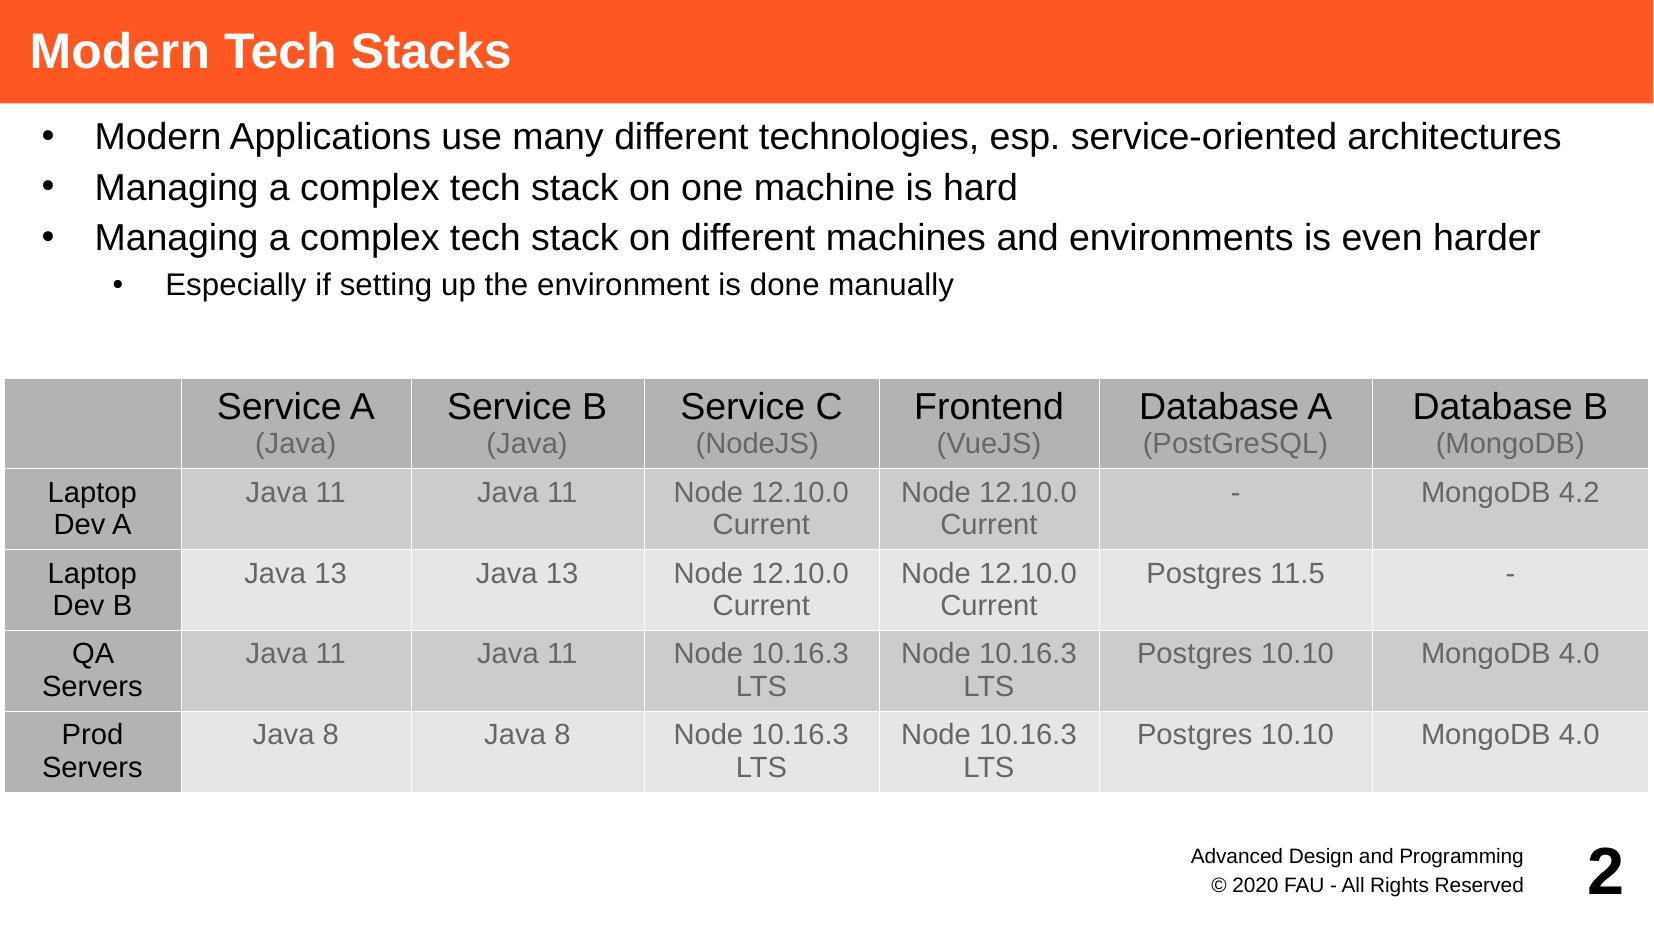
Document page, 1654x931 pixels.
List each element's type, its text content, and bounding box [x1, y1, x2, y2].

list Modern Applications use many different technologies, esp. service-oriented architectures Managing a complex tech stack on one machine is hard Managing a complex tech stack on different machines and environments is even harder Especially if setting up the environment is done manually [23, 115, 1619, 319]
table_cell QA Servers [5, 631, 181, 711]
table_cell Node 10.16.3 LTS [645, 631, 879, 711]
table_cell Java 13 [182, 550, 411, 630]
table_cell - [1373, 550, 1648, 630]
table_header Service A (Java) [182, 379, 411, 468]
table_cell Node 12.10.0 Current [880, 550, 1099, 630]
table_cell MongoDB 4.2 [1373, 469, 1648, 549]
table_cell Node 12.10.0 Current [645, 469, 879, 549]
table_cell Node 10.16.3 LTS [880, 631, 1099, 711]
table_header [5, 379, 181, 468]
table_cell Postgres 10.10 [1100, 631, 1372, 711]
table_cell Laptop Dev B [5, 550, 181, 630]
table_cell Java 11 [412, 469, 644, 549]
table_cell Node 12.10.0 Current [880, 469, 1099, 549]
table_header Service B (Java) [412, 379, 644, 468]
table_header Service C (NodeJS) [645, 379, 879, 468]
table_cell Java 11 [182, 631, 411, 711]
table_cell Java 11 [182, 469, 411, 549]
table_cell - [1100, 469, 1372, 549]
table_cell Java 8 [412, 712, 644, 792]
table_cell Prod Servers [5, 712, 181, 792]
table_header Database B (MongoDB) [1373, 379, 1648, 468]
table_cell MongoDB 4.0 [1373, 631, 1648, 711]
table_cell Java 8 [182, 712, 411, 792]
table_cell Node 10.16.3 LTS [880, 712, 1099, 792]
title Modern Tech Stacks [0, 0, 1654, 104]
table_cell Java 11 [412, 631, 644, 711]
table_cell Node 12.10.0 Current [645, 550, 879, 630]
table_header Database A (PostGreSQL) [1100, 379, 1372, 468]
table_cell Postgres 10.10 [1100, 712, 1372, 792]
table_cell Node 10.16.3 LTS [645, 712, 879, 792]
table_cell Laptop Dev A [5, 469, 181, 549]
table_cell Postgres 11.5 [1100, 550, 1372, 630]
table_cell MongoDB 4.0 [1373, 712, 1648, 792]
table_header Frontend (VueJS) [880, 379, 1099, 468]
table_cell Java 13 [412, 550, 644, 630]
